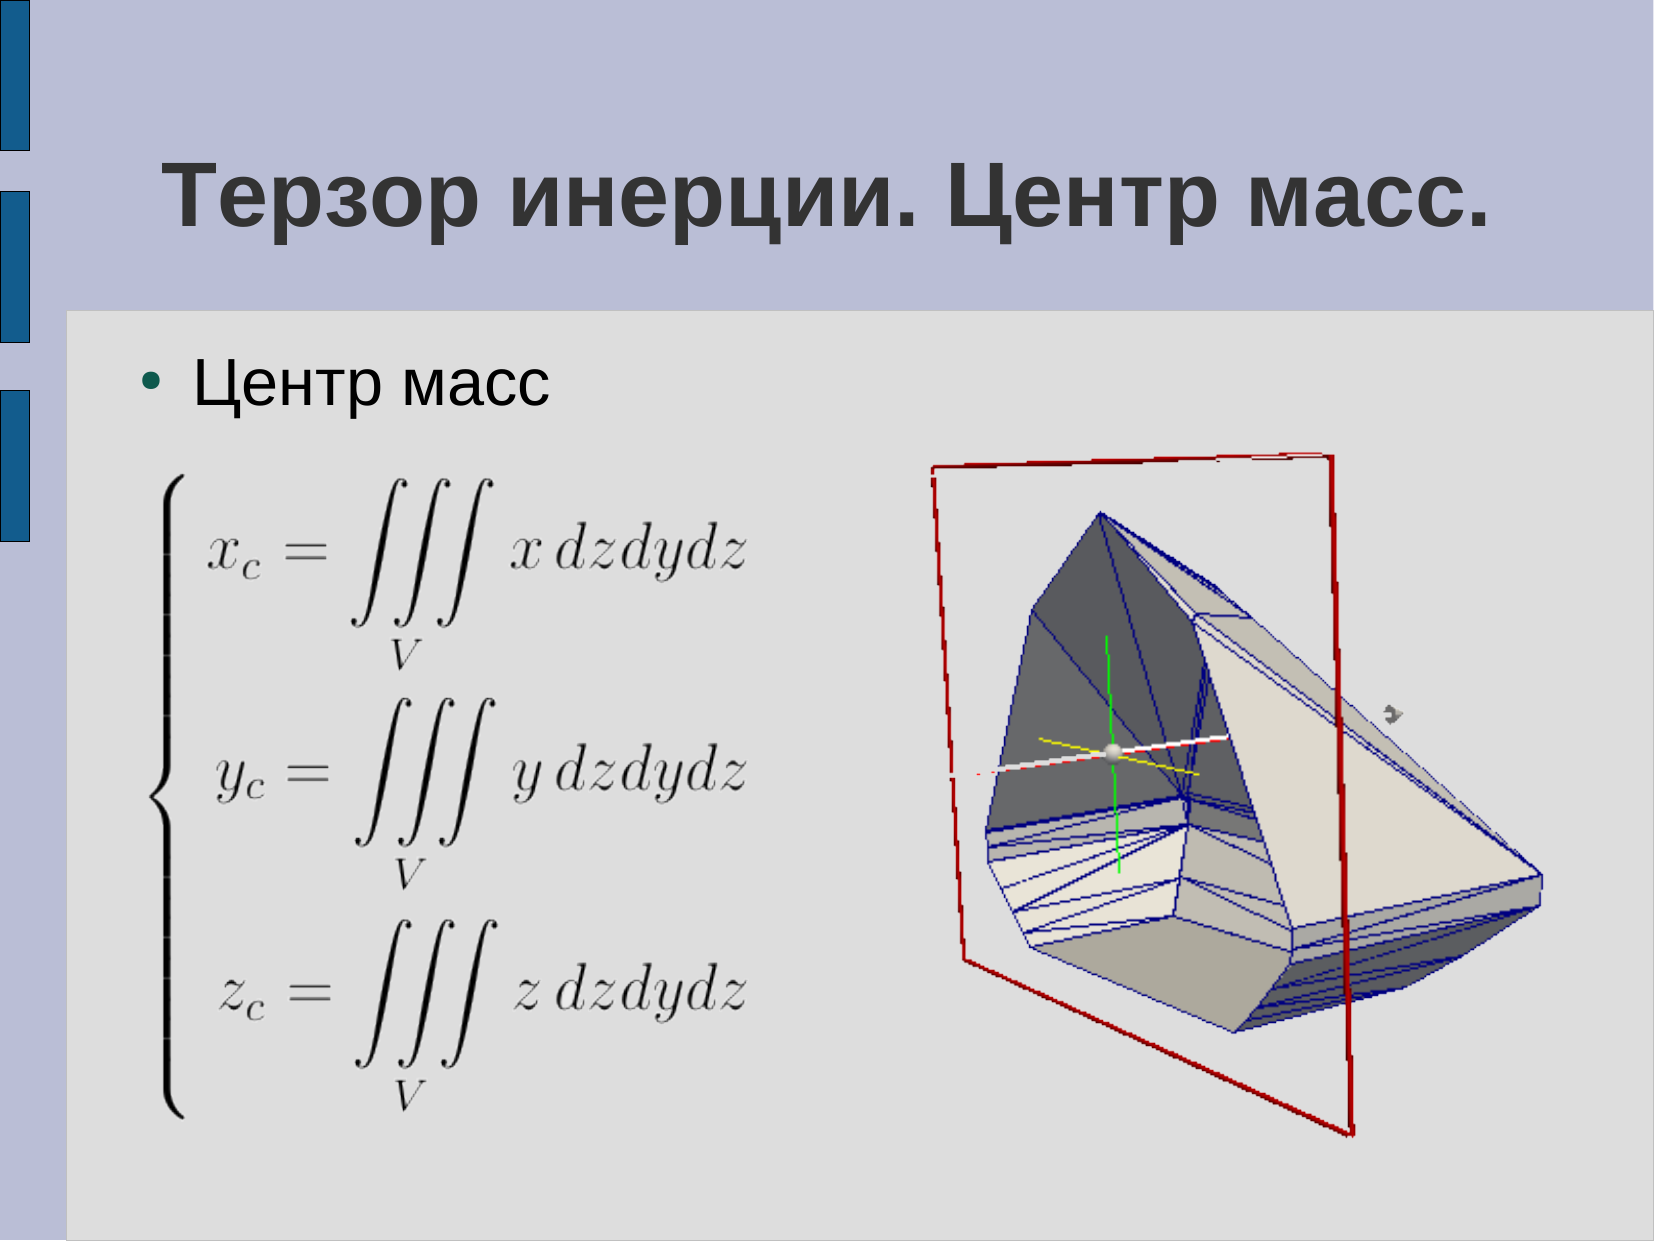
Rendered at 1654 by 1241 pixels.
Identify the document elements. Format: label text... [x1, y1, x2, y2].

picture [856, 413, 1571, 1191]
picture [143, 470, 798, 1152]
title Терзор инерции. Центр масс. [121, 91, 1534, 299]
list Центр масс [121, 344, 1534, 1164]
